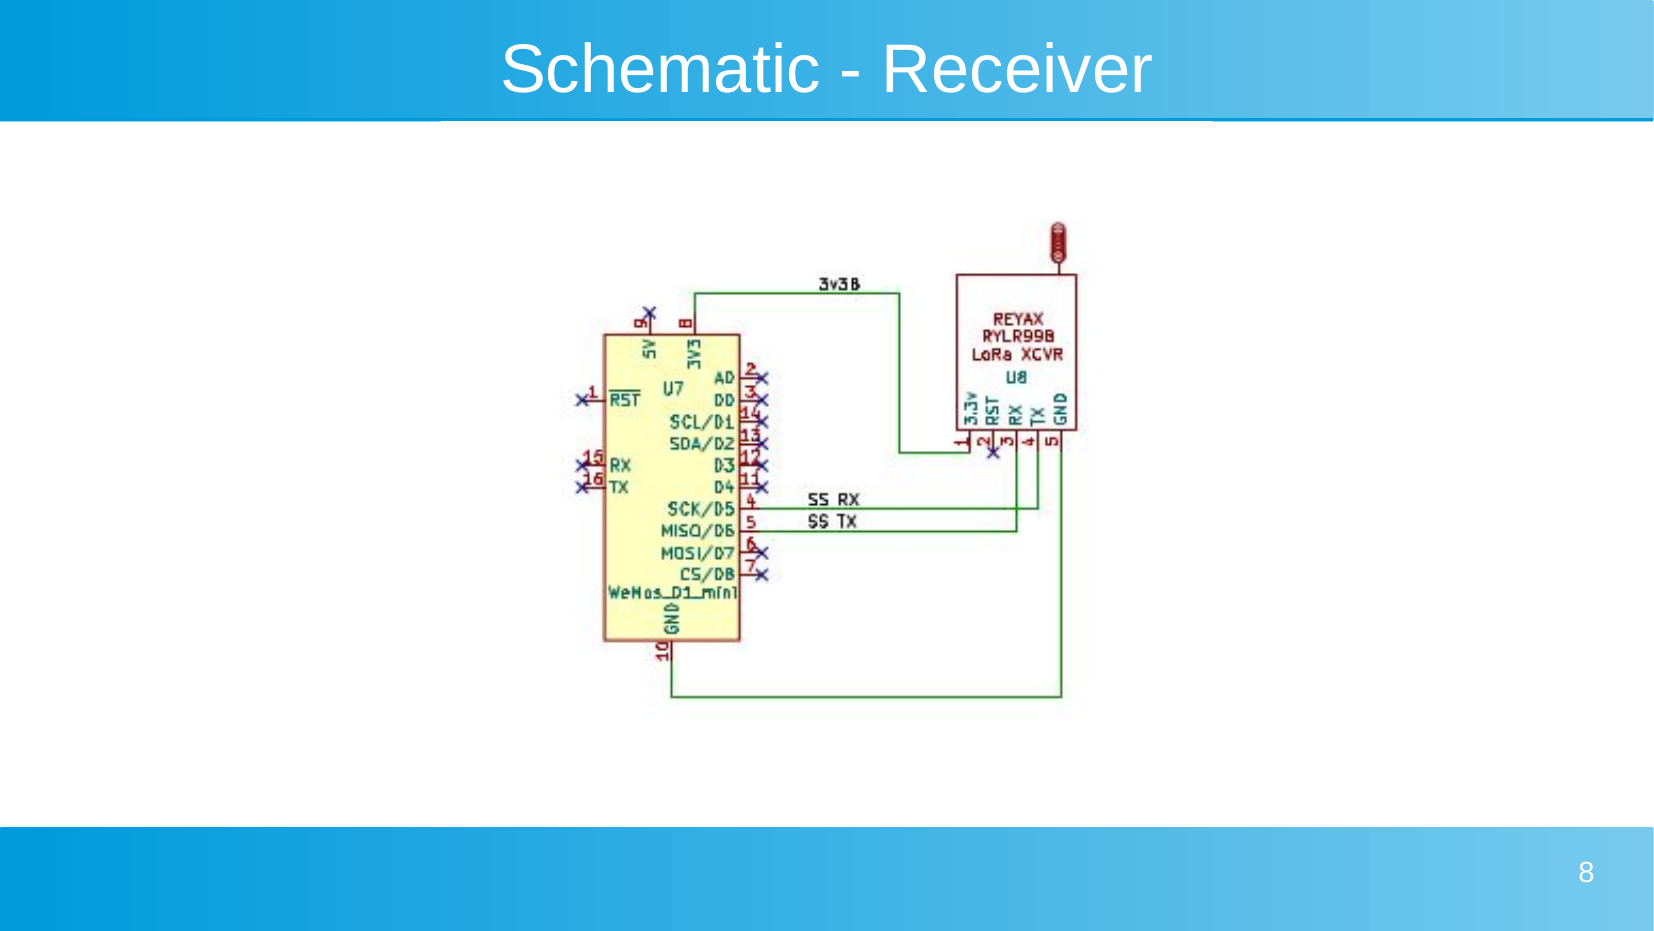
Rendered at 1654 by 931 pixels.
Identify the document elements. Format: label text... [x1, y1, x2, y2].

title Schematic - Receiver [59, 29, 1595, 108]
picture [441, 122, 1212, 826]
